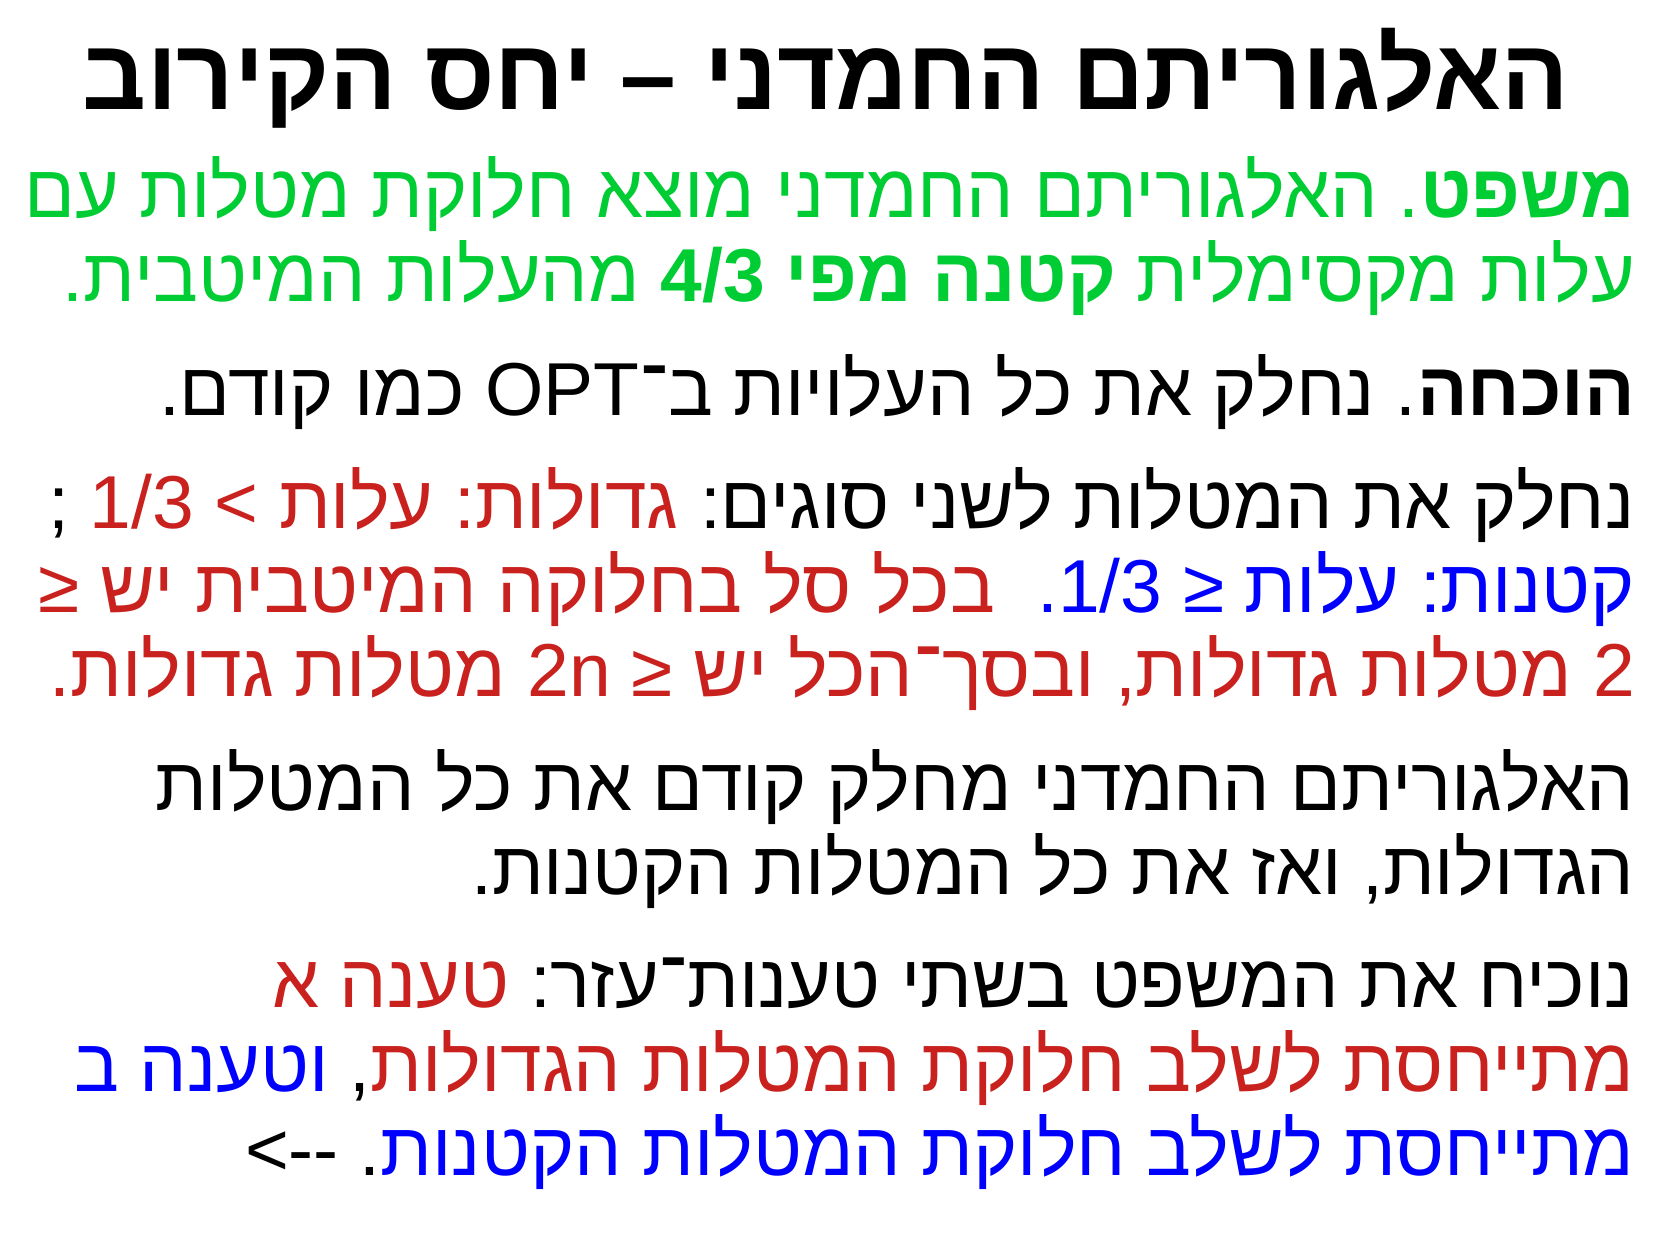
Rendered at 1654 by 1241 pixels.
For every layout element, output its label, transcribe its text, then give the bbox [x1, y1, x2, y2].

title האלגוריתם החמדני – יחס הקירוב [0, 0, 1654, 151]
list משפט. האלגוריתם החמדני מוצא חלוקת מטלות עם עלות מקסימלית קטנה מפי 4/3 מהעלות המיטבית. הוכחה. נחלק את כל העלויות ב־OPT כמו קודם. נחלק את המטלות לשני סוגים: גדולות: עלות > 1/3 ; קטנות: עלות ≤ 1/3. בכל סל בחלוקה המיטבית יש ≤ 2 מטלות גדולות, ובסך־הכל יש ≤ 2n מטלות גדולות. האלגוריתם החמדני מחלק קודם את כל המטלות הגדולות, ואז את כל המטלות הקטנות. נוכיח את המשפט בשתי טענות־עזר: טענה א מתייחסת לשלב חלוקת המטלות הגדולות, וטענה ב מתייחסת לשלב חלוקת המטלות הקטנות. --> [0, 150, 1636, 1241]
